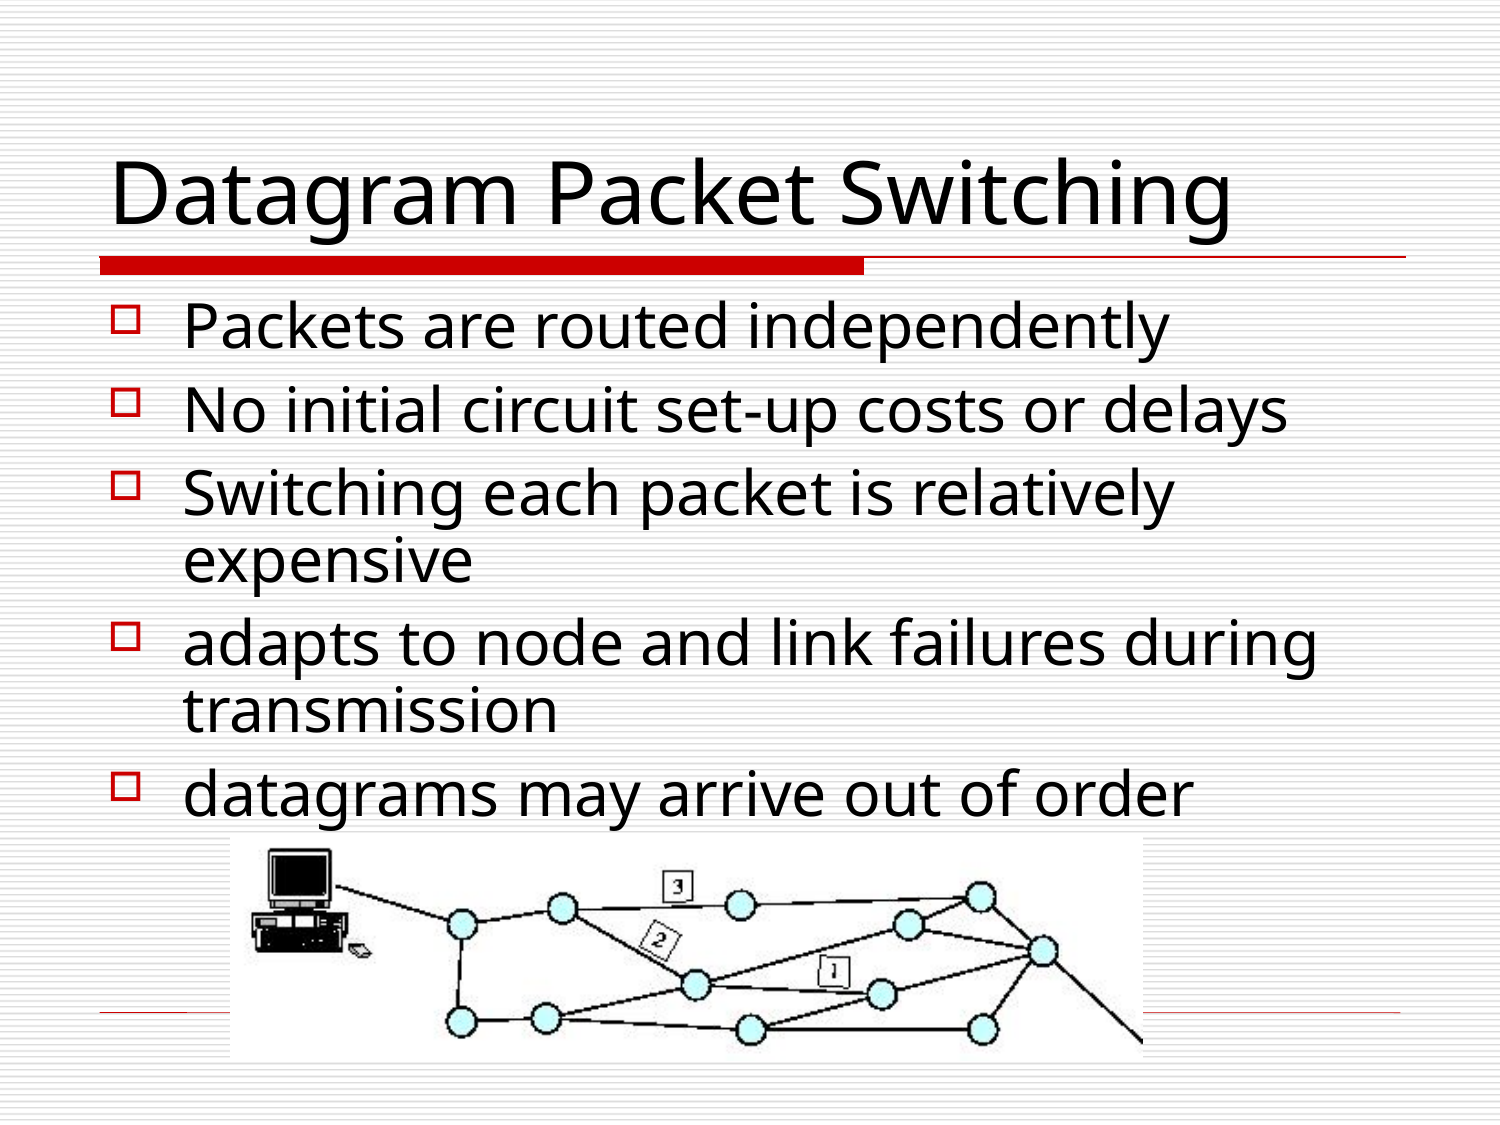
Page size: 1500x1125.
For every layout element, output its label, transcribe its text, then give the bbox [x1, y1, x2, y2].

title Datagram Packet Switching [94, 50, 1407, 250]
list Packets are routed independently No initial circuit set-up costs or delays Switching each packet is relatively expensive adapts to node and link failures during transmission datagrams may arrive out of order [92, 287, 1406, 838]
picture [0, 0, 1500, 1125]
